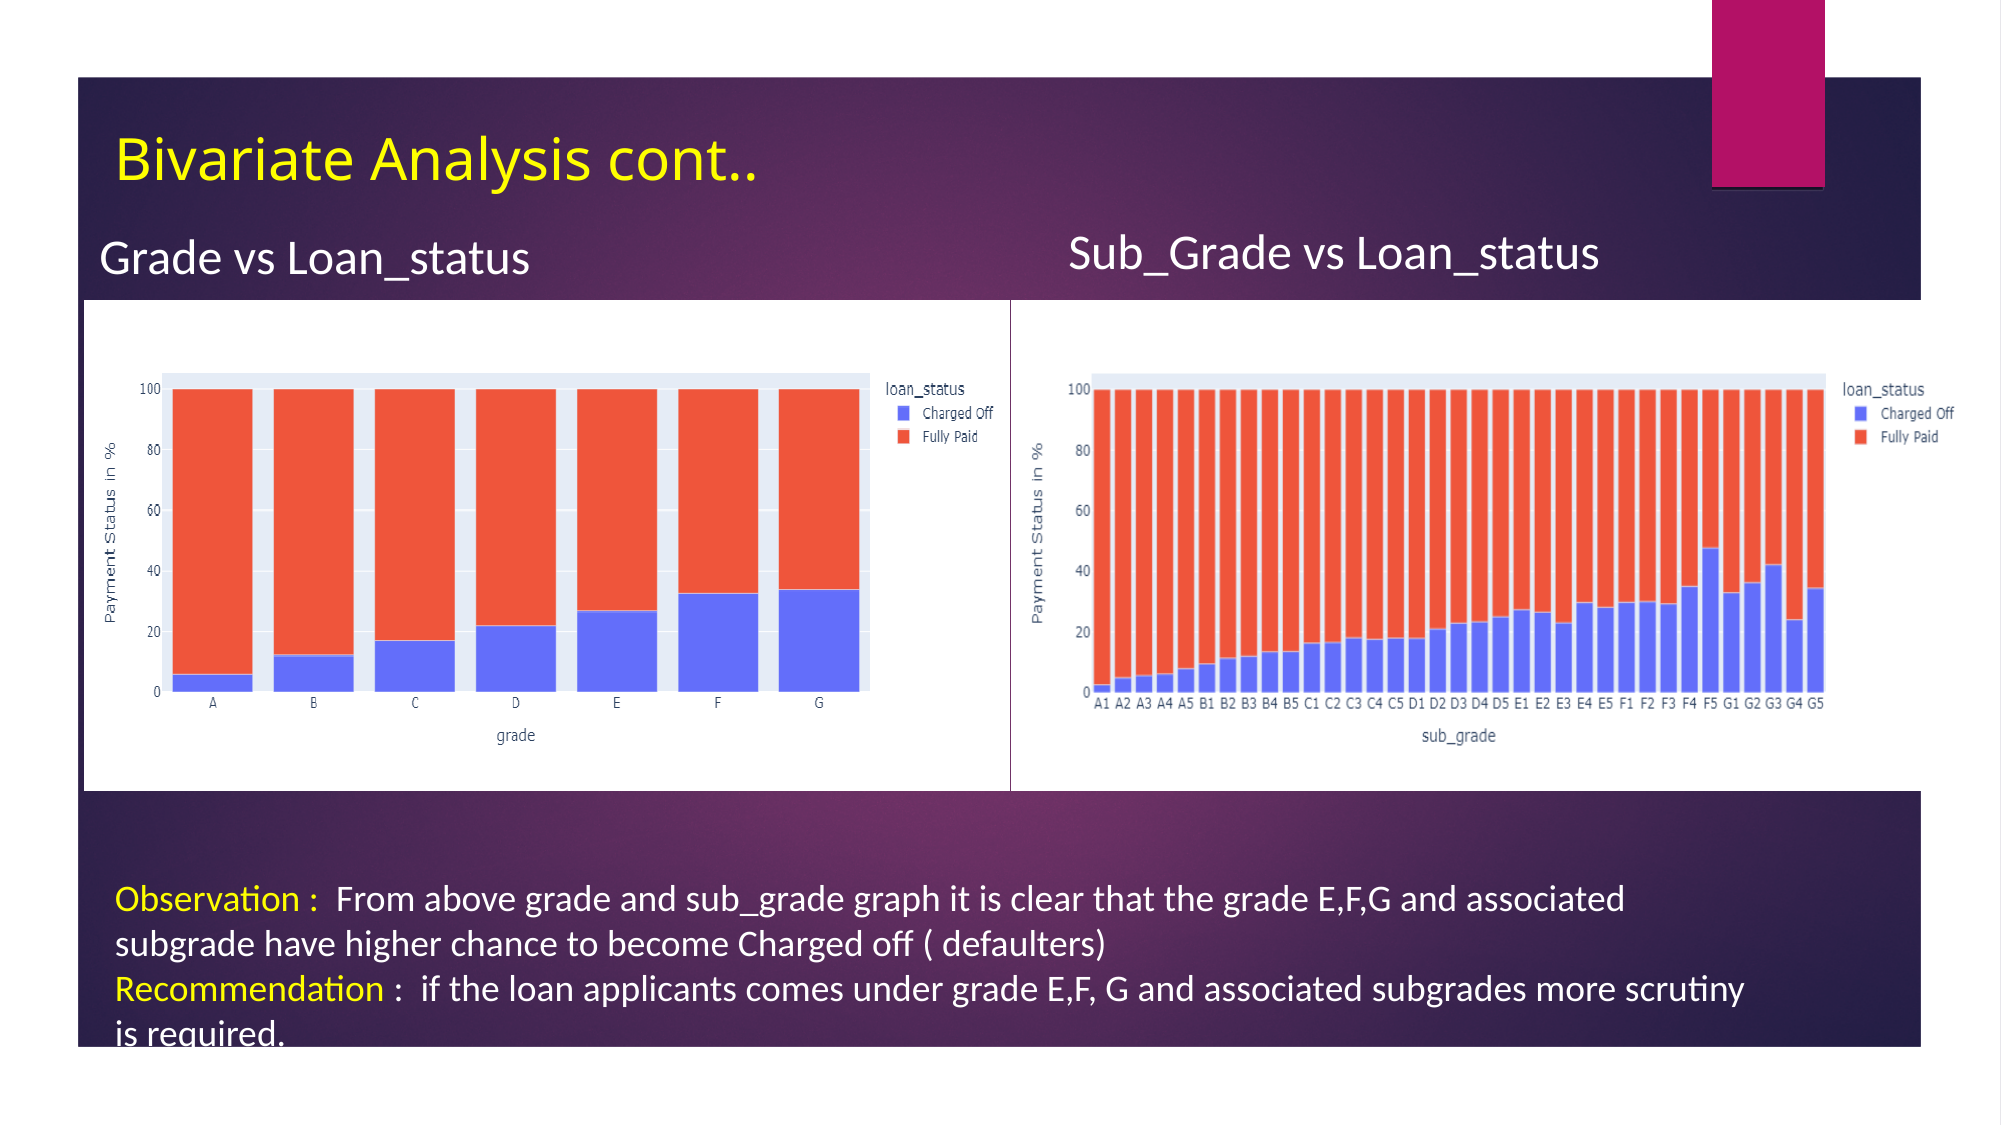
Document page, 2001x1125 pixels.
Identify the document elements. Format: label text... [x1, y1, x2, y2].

picture [1011, 300, 1972, 791]
text_box Observation : From above grade and sub_grade graph it is clear that the grade E,F,G and associated subgrade have higher chance to become Charged off ( defaulters) Recommendation : if the loan applicants comes under grade E,F, G and associated subgrades more scrutiny is required. [99, 866, 1792, 1064]
title Bivariate Analysis cont.. [99, 103, 1509, 200]
picture [84, 300, 1010, 791]
text_box Grade vs Loan_status [84, 216, 871, 293]
text_box Sub_Grade vs Loan_status [1053, 211, 1824, 288]
